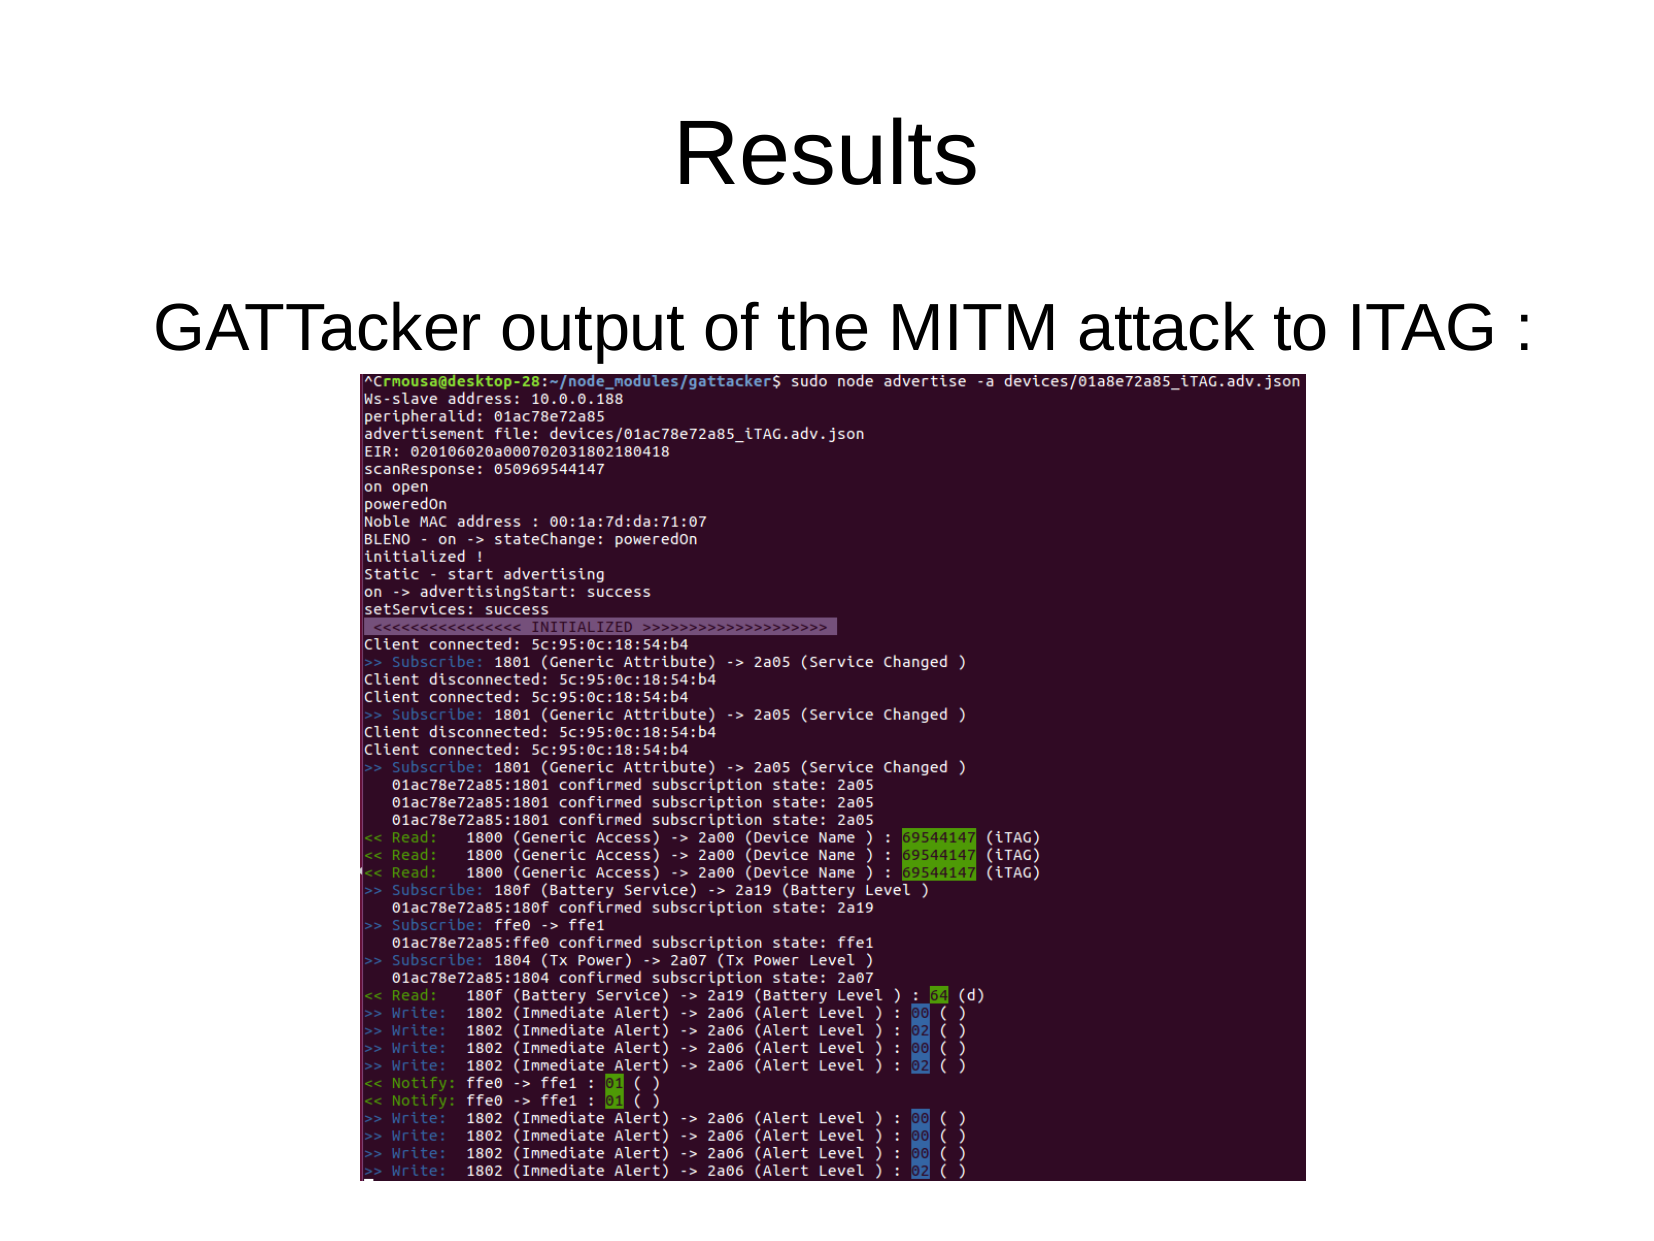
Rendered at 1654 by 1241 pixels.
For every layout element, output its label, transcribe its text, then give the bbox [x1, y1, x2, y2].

picture [360, 374, 1306, 1181]
title Results [82, 49, 1571, 257]
list GATTacker output of the MITM attack to ITAG : [82, 290, 1571, 1010]
